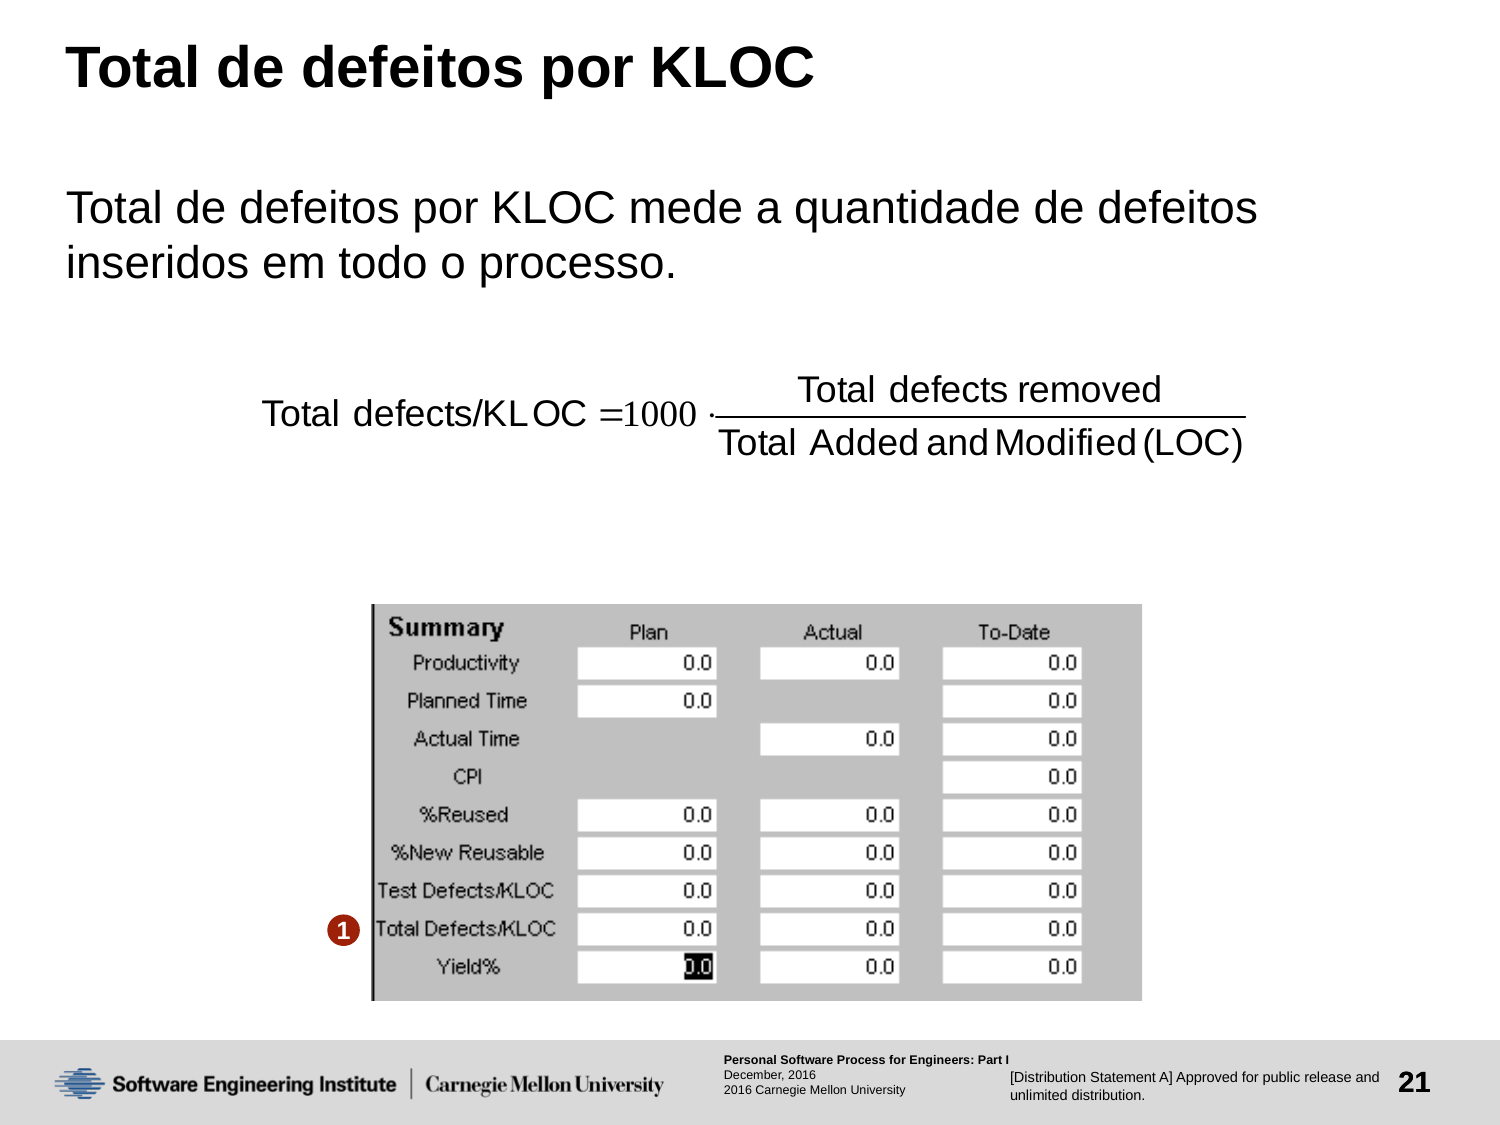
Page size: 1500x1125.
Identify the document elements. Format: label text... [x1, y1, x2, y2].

picture [327, 604, 1143, 1001]
picture [256, 367, 1253, 470]
title Total de defeitos por KLOC [65, 37, 1313, 148]
list Total de defeitos por KLOC mede a quantidade de defeitos inseridos em todo o processo. [65, 177, 1431, 1000]
picture [46, 1061, 673, 1104]
